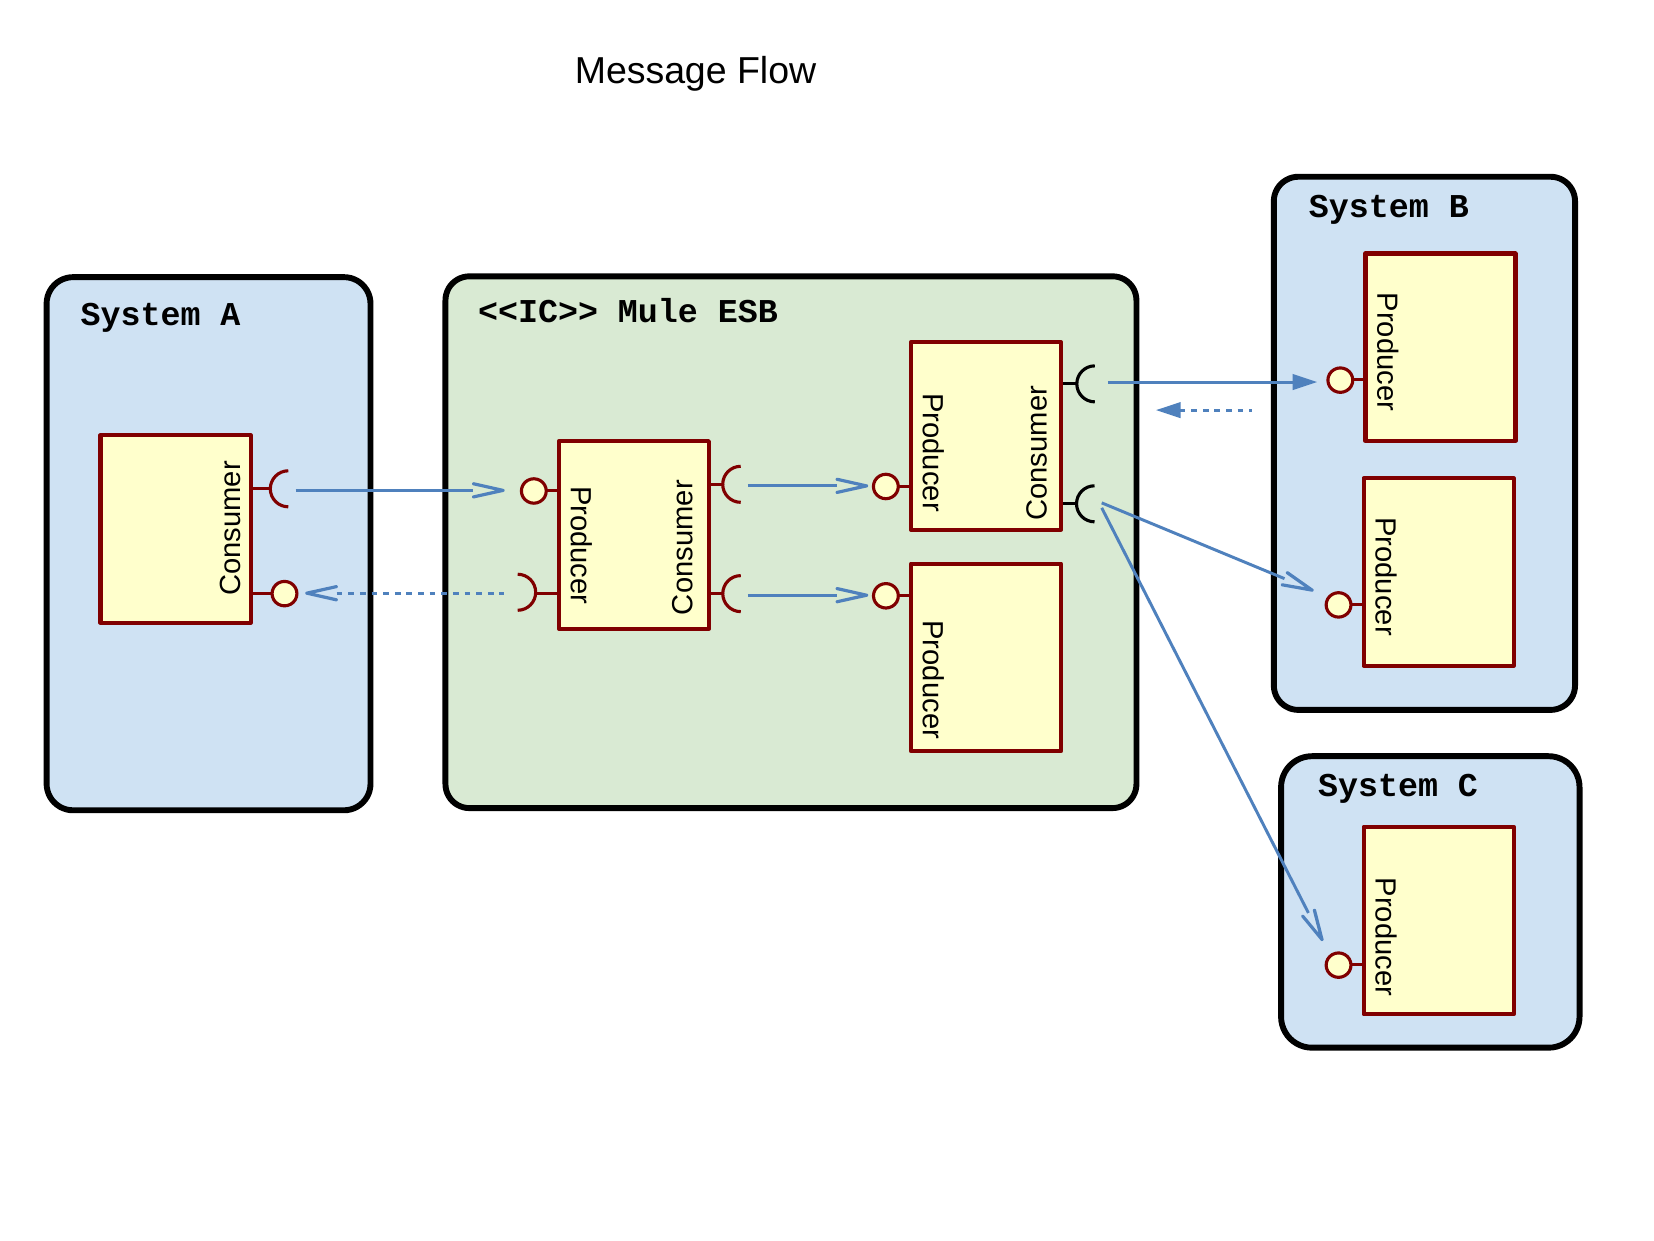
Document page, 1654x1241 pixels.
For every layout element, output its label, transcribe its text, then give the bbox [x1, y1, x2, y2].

text_box Producer [1361, 852, 1413, 1012]
text_box Producer [557, 461, 608, 620]
text_box Consumer [655, 465, 707, 640]
text_box [1273, 176, 1576, 710]
text_box [445, 276, 1137, 809]
text_box Producer [909, 595, 960, 755]
text_box [46, 277, 371, 811]
text_box System A [65, 290, 308, 446]
text_box Consumer [1009, 370, 1061, 546]
text_box System C [1303, 760, 1548, 846]
text_box Producer [909, 368, 960, 527]
text_box Producer [1361, 492, 1413, 652]
text_box Consumer [203, 446, 254, 621]
text_box Producer [1363, 267, 1415, 427]
text_box <<IC>> Mule ESB [463, 287, 846, 523]
text_box Message Flow [560, 42, 832, 100]
text_box [1281, 756, 1580, 1048]
text_box [521, 478, 547, 504]
text_box System B [1294, 182, 1560, 241]
